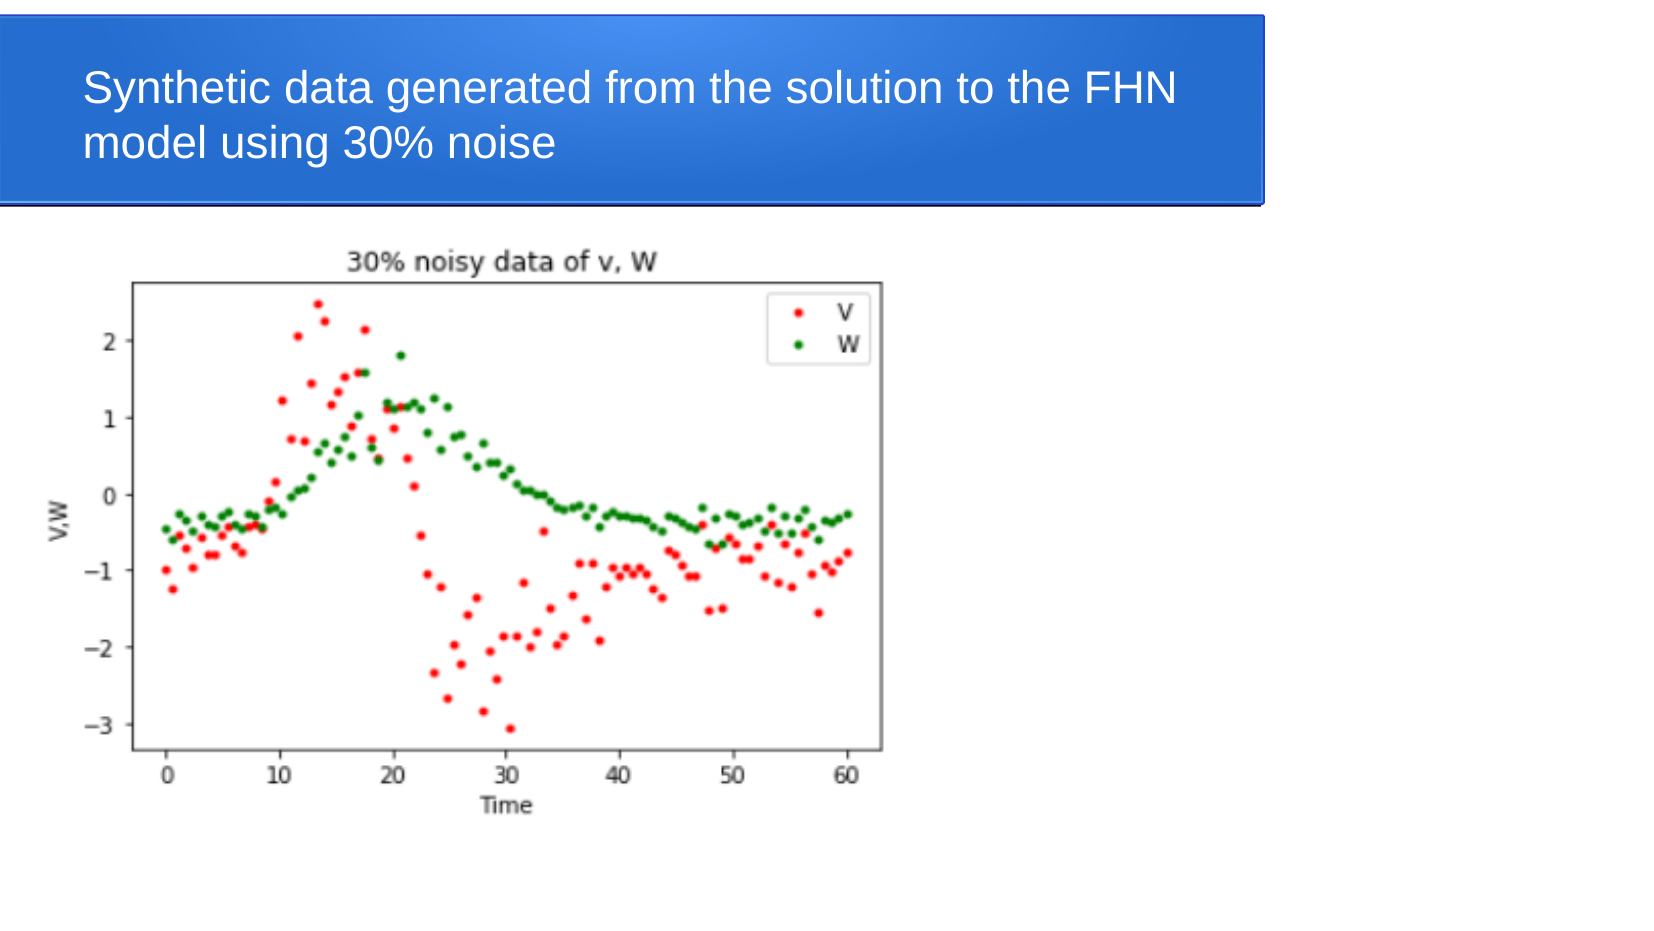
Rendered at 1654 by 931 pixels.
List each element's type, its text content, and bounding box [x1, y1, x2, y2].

picture [36, 235, 892, 831]
title Synthetic data generated from the solution to the FHN model using 30% noise [82, 35, 1235, 189]
